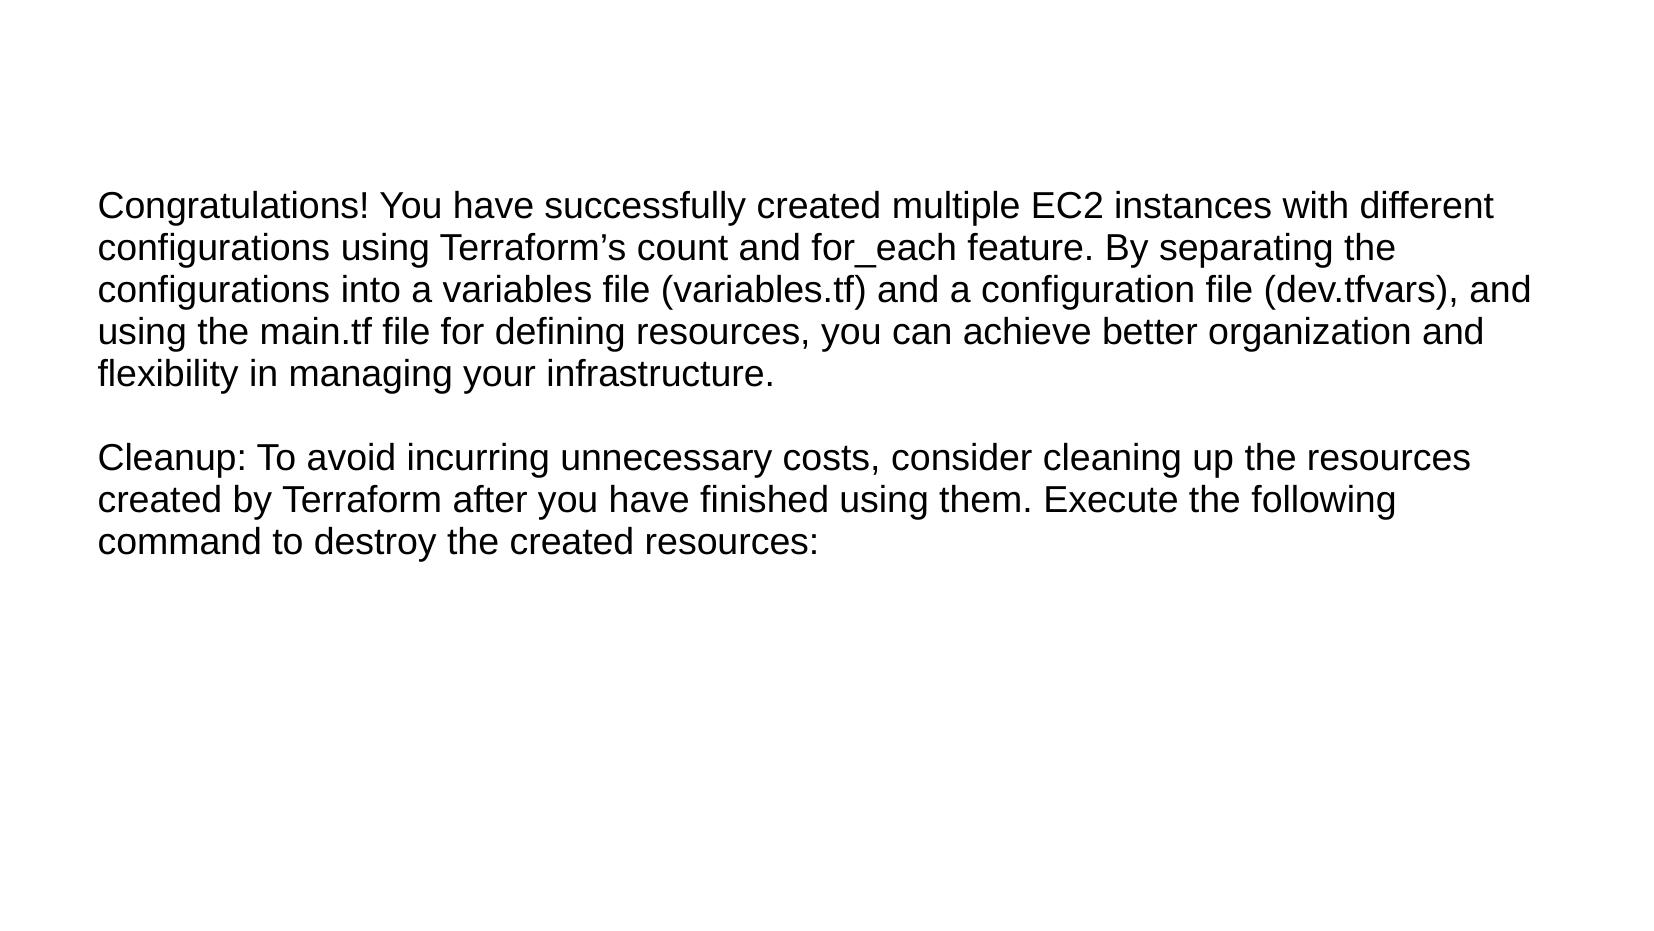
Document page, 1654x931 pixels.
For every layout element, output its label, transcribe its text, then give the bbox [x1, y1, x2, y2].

text_box Congratulations! You have successfully created multiple EC2 instances with different configurations using Terraform’s count and for_each feature. By separating the configurations into a variables file (variables.tf) and a configuration file (dev.tfvars), and using the main.tf file for defining resources, you can achieve better organization and flexibility in managing your infrastructure. Cleanup: To avoid incurring unnecessary costs, consider cleaning up the resources created by Terraform after you have finished using them. Execute the following command to destroy the created resources: [82, 177, 1571, 709]
